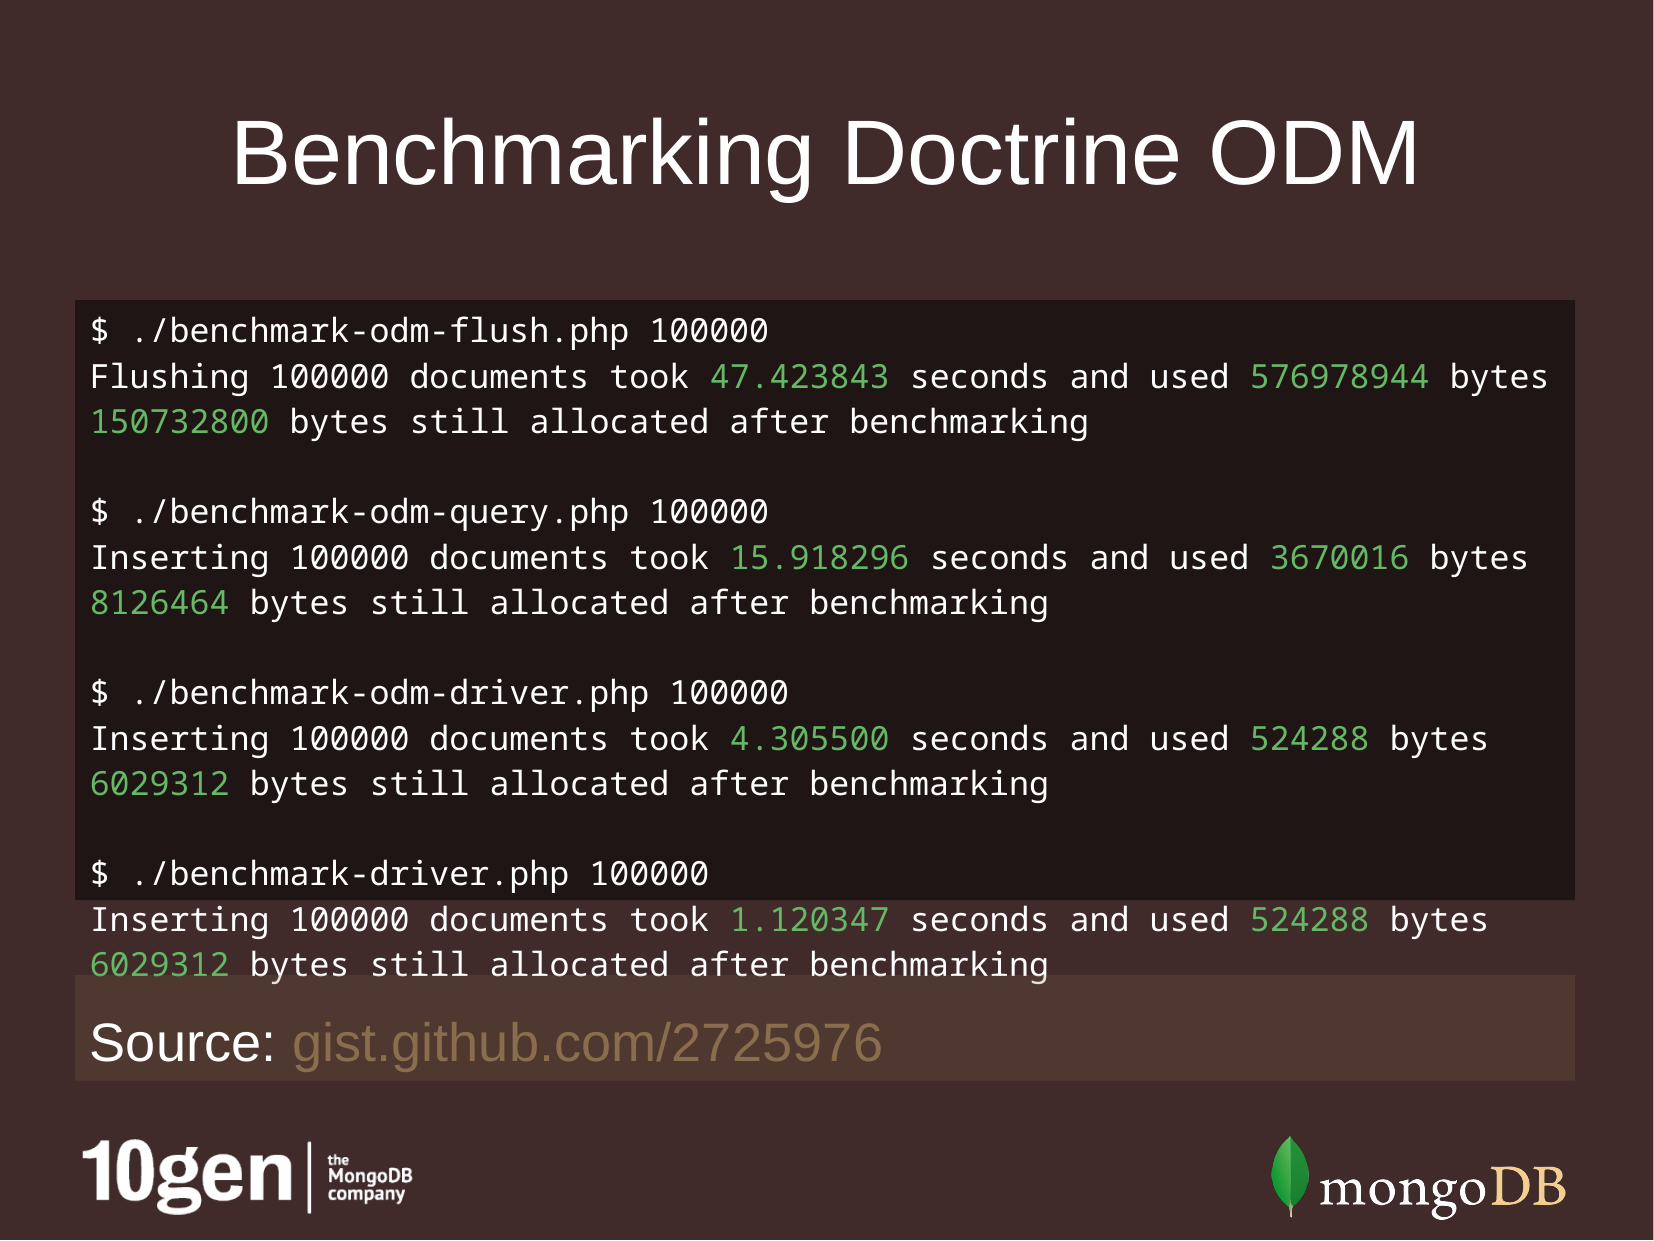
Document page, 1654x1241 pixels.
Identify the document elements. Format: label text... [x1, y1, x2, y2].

picture [82, 1139, 413, 1215]
title Benchmarking Doctrine ODM [82, 49, 1571, 257]
text_box $ ./benchmark-odm-flush.php 100000 Flushing 100000 documents took 47.423843 seconds and used 576978944 bytes 150732800 bytes still allocated after benchmarking $ ./benchmark-odm-query.php 100000 Inserting 100000 documents took 15.918296 seconds and used 3670016 bytes 8126464 bytes still allocated after benchmarking $ ./benchmark-odm-driver.php 100000 Inserting 100000 documents took 4.305500 seconds and used 524288 bytes 6029312 bytes still allocated after benchmarking $ ./benchmark-driver.php 100000 Inserting 100000 documents took 1.120347 seconds and used 524288 bytes 6029312 bytes still allocated after benchmarking [75, 300, 1576, 901]
picture [1260, 1124, 1576, 1230]
text_box Source: gist.github.com/2725976 [75, 975, 1576, 1051]
